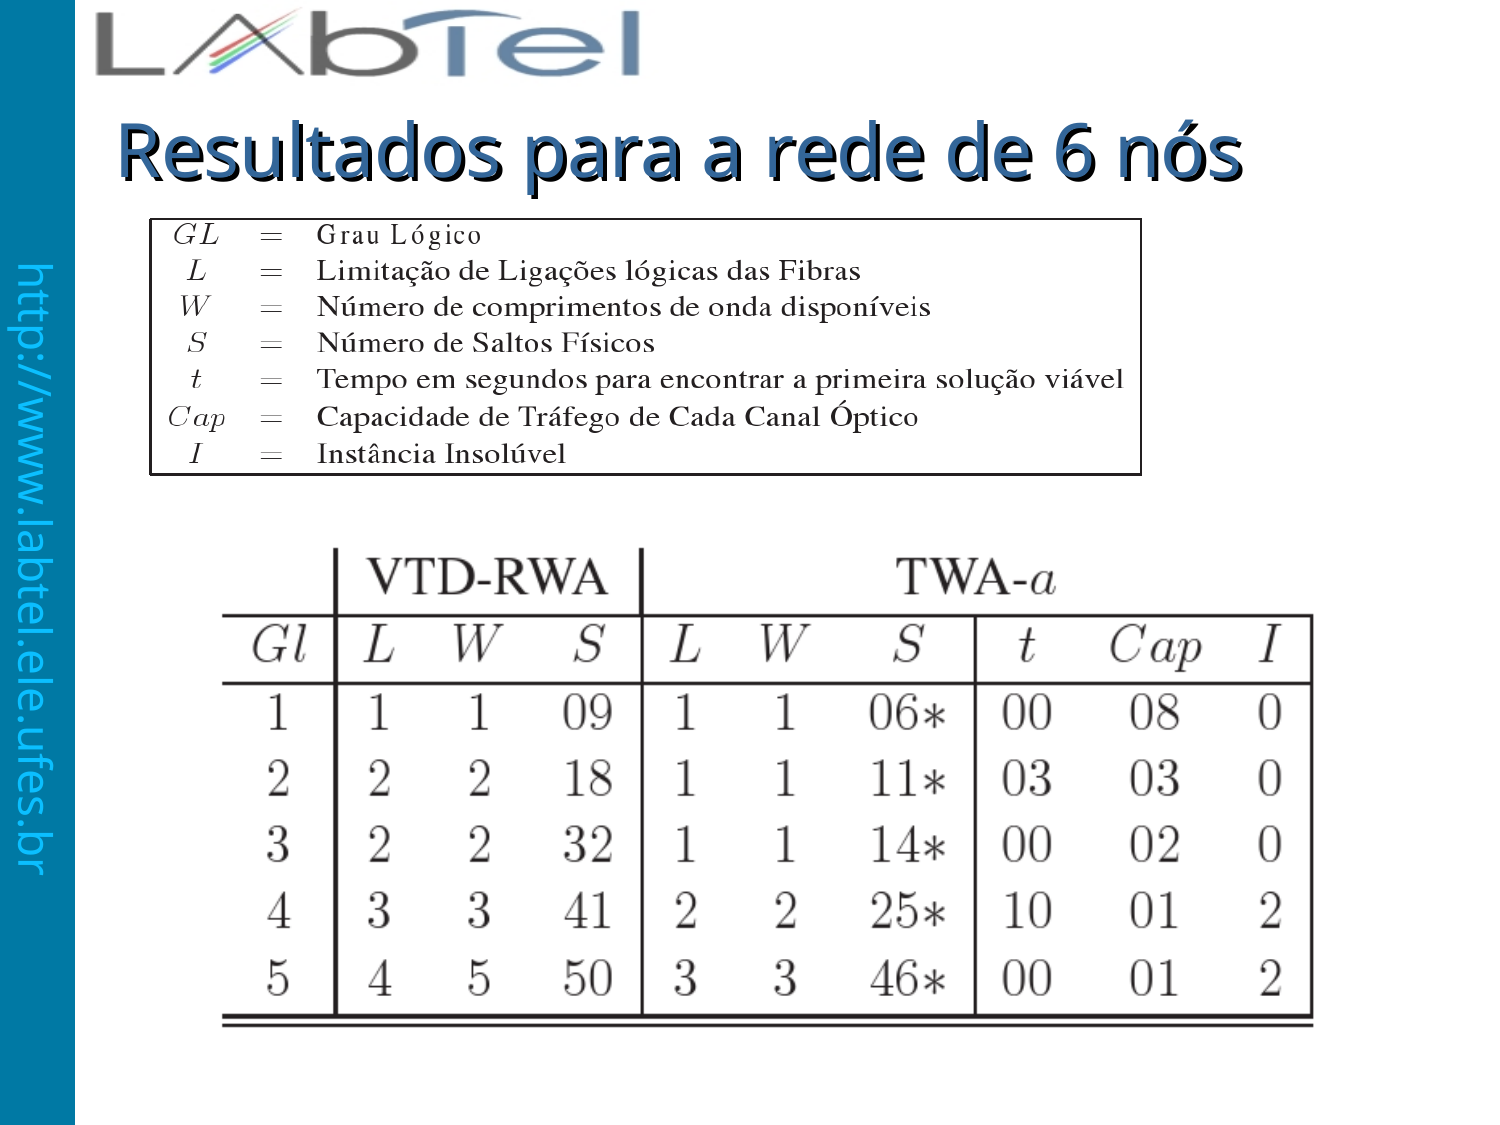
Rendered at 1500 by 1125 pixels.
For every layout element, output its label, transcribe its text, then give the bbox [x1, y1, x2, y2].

picture [76, 0, 675, 88]
picture [208, 545, 1320, 1034]
picture [147, 213, 1145, 480]
title Resultados para a rede de 6 nós [99, 48, 1461, 246]
